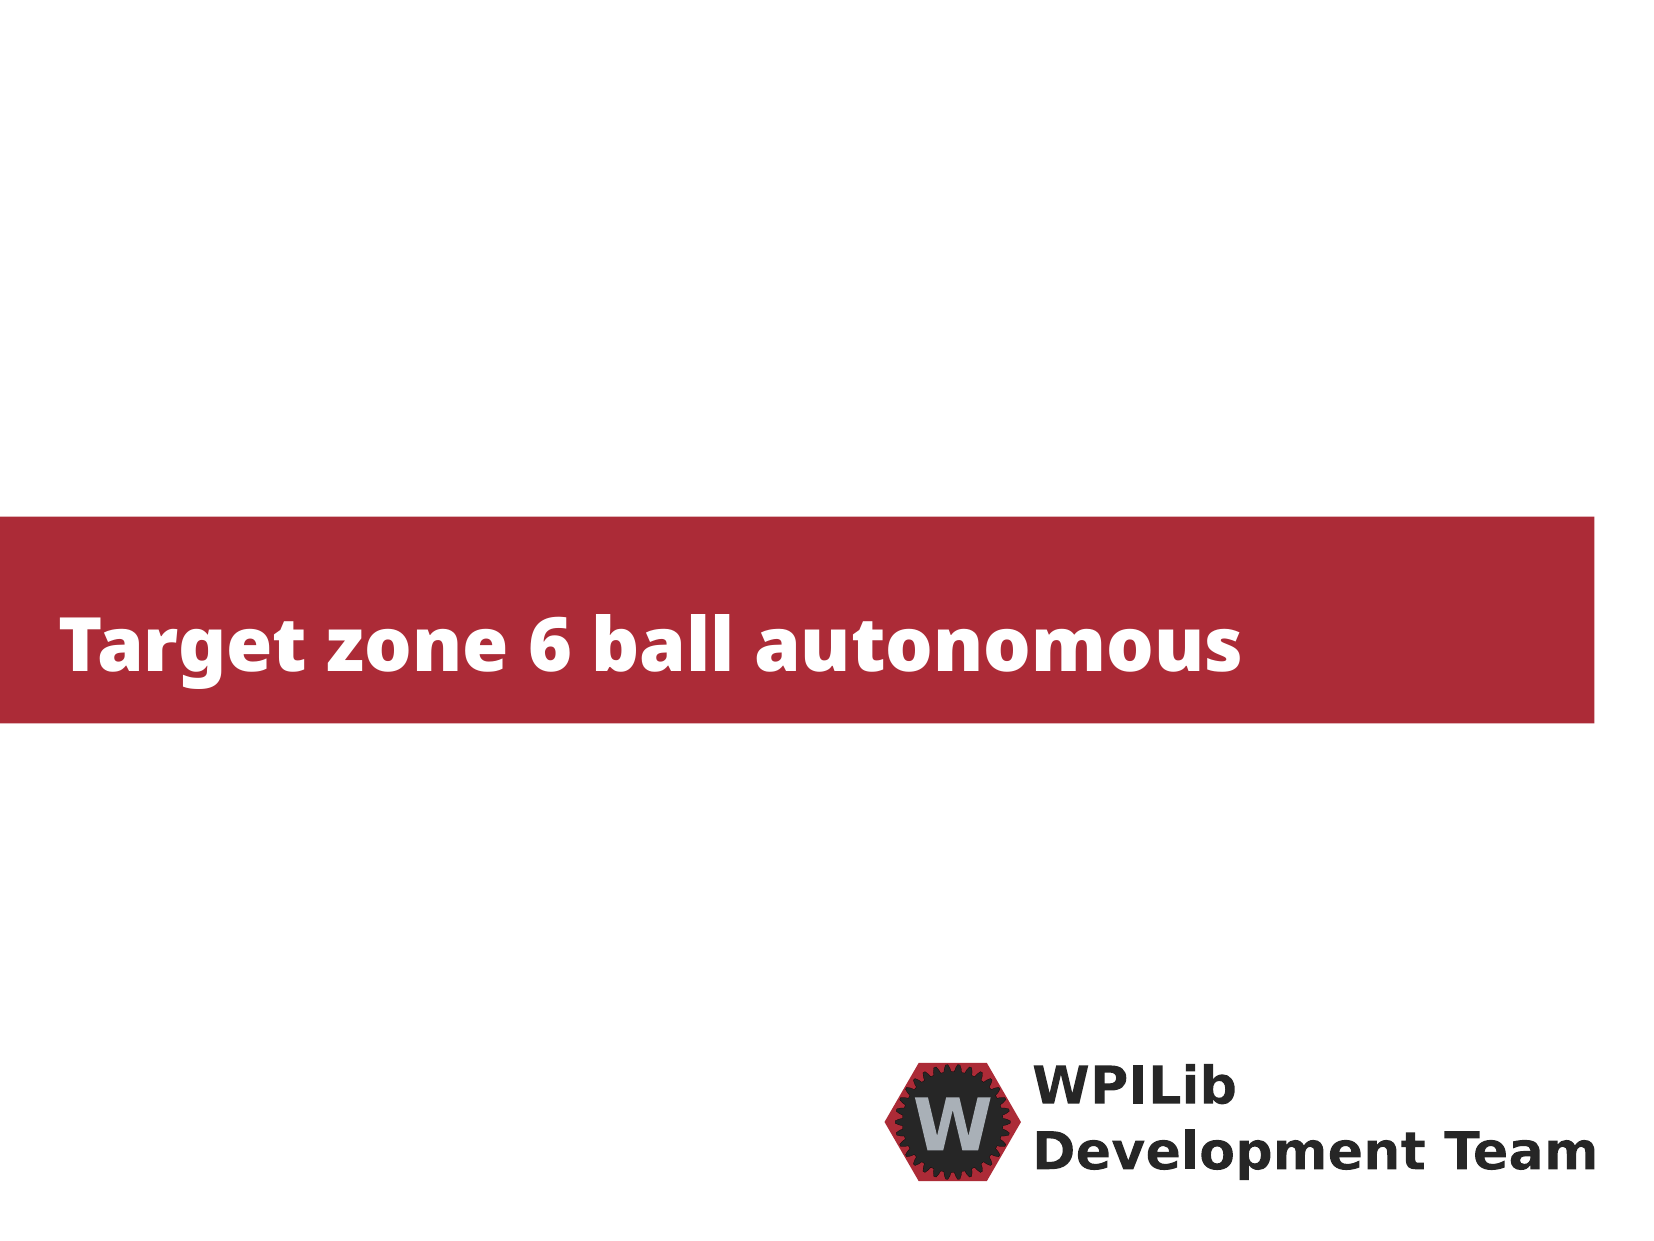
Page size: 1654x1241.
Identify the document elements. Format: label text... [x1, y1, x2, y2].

title Target zone 6 ball autonomous [59, 546, 1595, 694]
